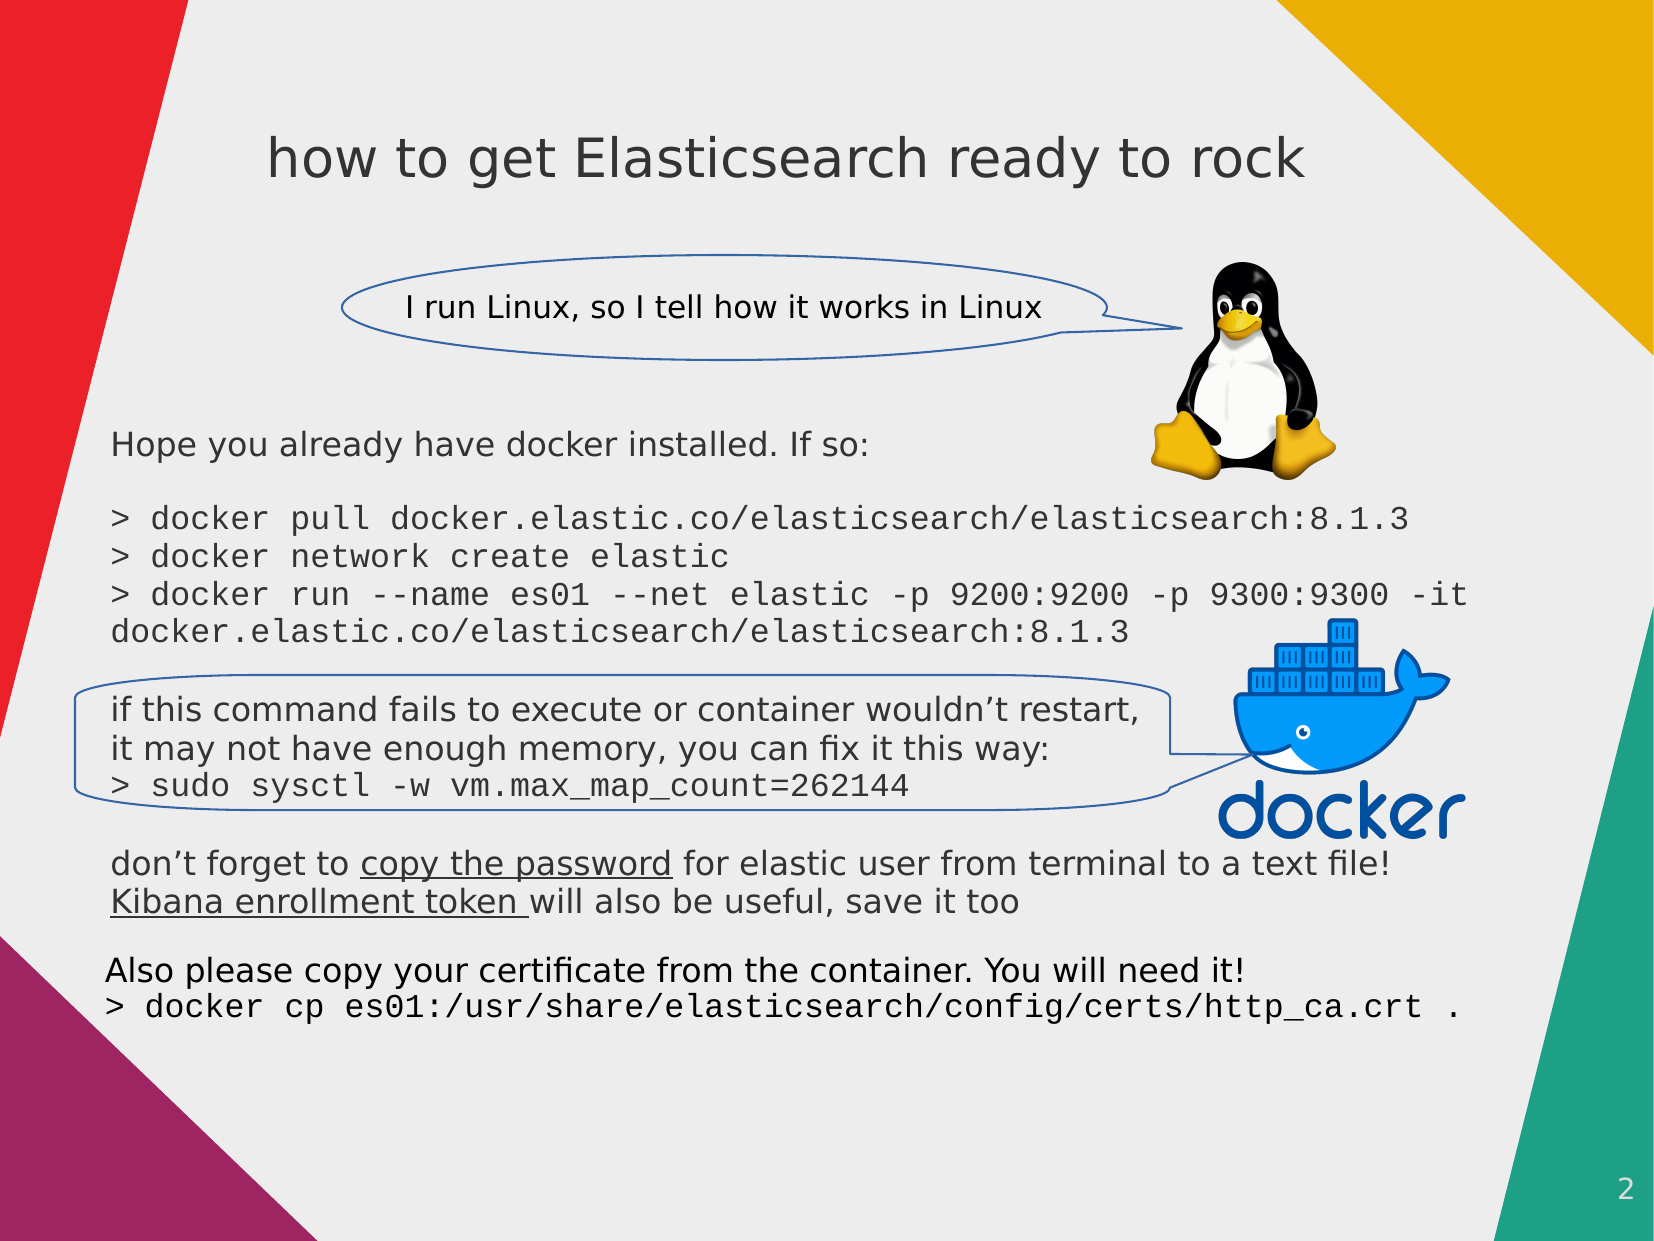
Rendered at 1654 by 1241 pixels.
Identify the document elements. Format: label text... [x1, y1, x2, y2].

text_box Also please copy your certificate from the container. You will need it! > docker cp es01:/usr/share/elasticsearch/config/certs/http_ca.crt . [90, 943, 1531, 1036]
title Hope you already have docker installed. If so: > docker pull docker.elastic.co/elasticsearch/elasticsearch:8.1.3 > docker network create elastic > docker run --name es01 --net elastic -p 9200:9200 -p 9300:9300 -it docker.elastic.co/elasticsearch/elasticsearch:8.1.3 if this command fails to execute or container wouldn’t restart, it may not have enough memory, you can fix it this way: > sudo sysctl -w vm.max_map_count=262144 don’t forget to copy the password for elastic user from terminal to a text file! Kibana enrollment token will also be useful, save it too [77, 677, 1140, 809]
title how to get Elasticsearch ready to rock [75, 60, 1499, 257]
title Hope you already have docker installed. If so: > docker pull docker.elastic.co/elasticsearch/elasticsearch:8.1.3 > docker network create elastic > docker run --name es01 --net elastic -p 9200:9200 -p 9300:9300 -it docker.elastic.co/elasticsearch/elasticsearch:8.1.3 if this command fails to execute or container wouldn’t restart, it may not have enough memory, you can fix it this way: > sudo sysctl -w vm.max_map_count=262144 don’t forget to copy the password for elastic user from terminal to a text file! Kibana enrollment token will also be useful, save it too [75, 425, 1584, 961]
picture [1140, 614, 1544, 842]
picture [1151, 262, 1336, 481]
picture [1140, 687, 1243, 798]
text_box I run Linux, so I tell how it works in Linux [341, 255, 1182, 361]
